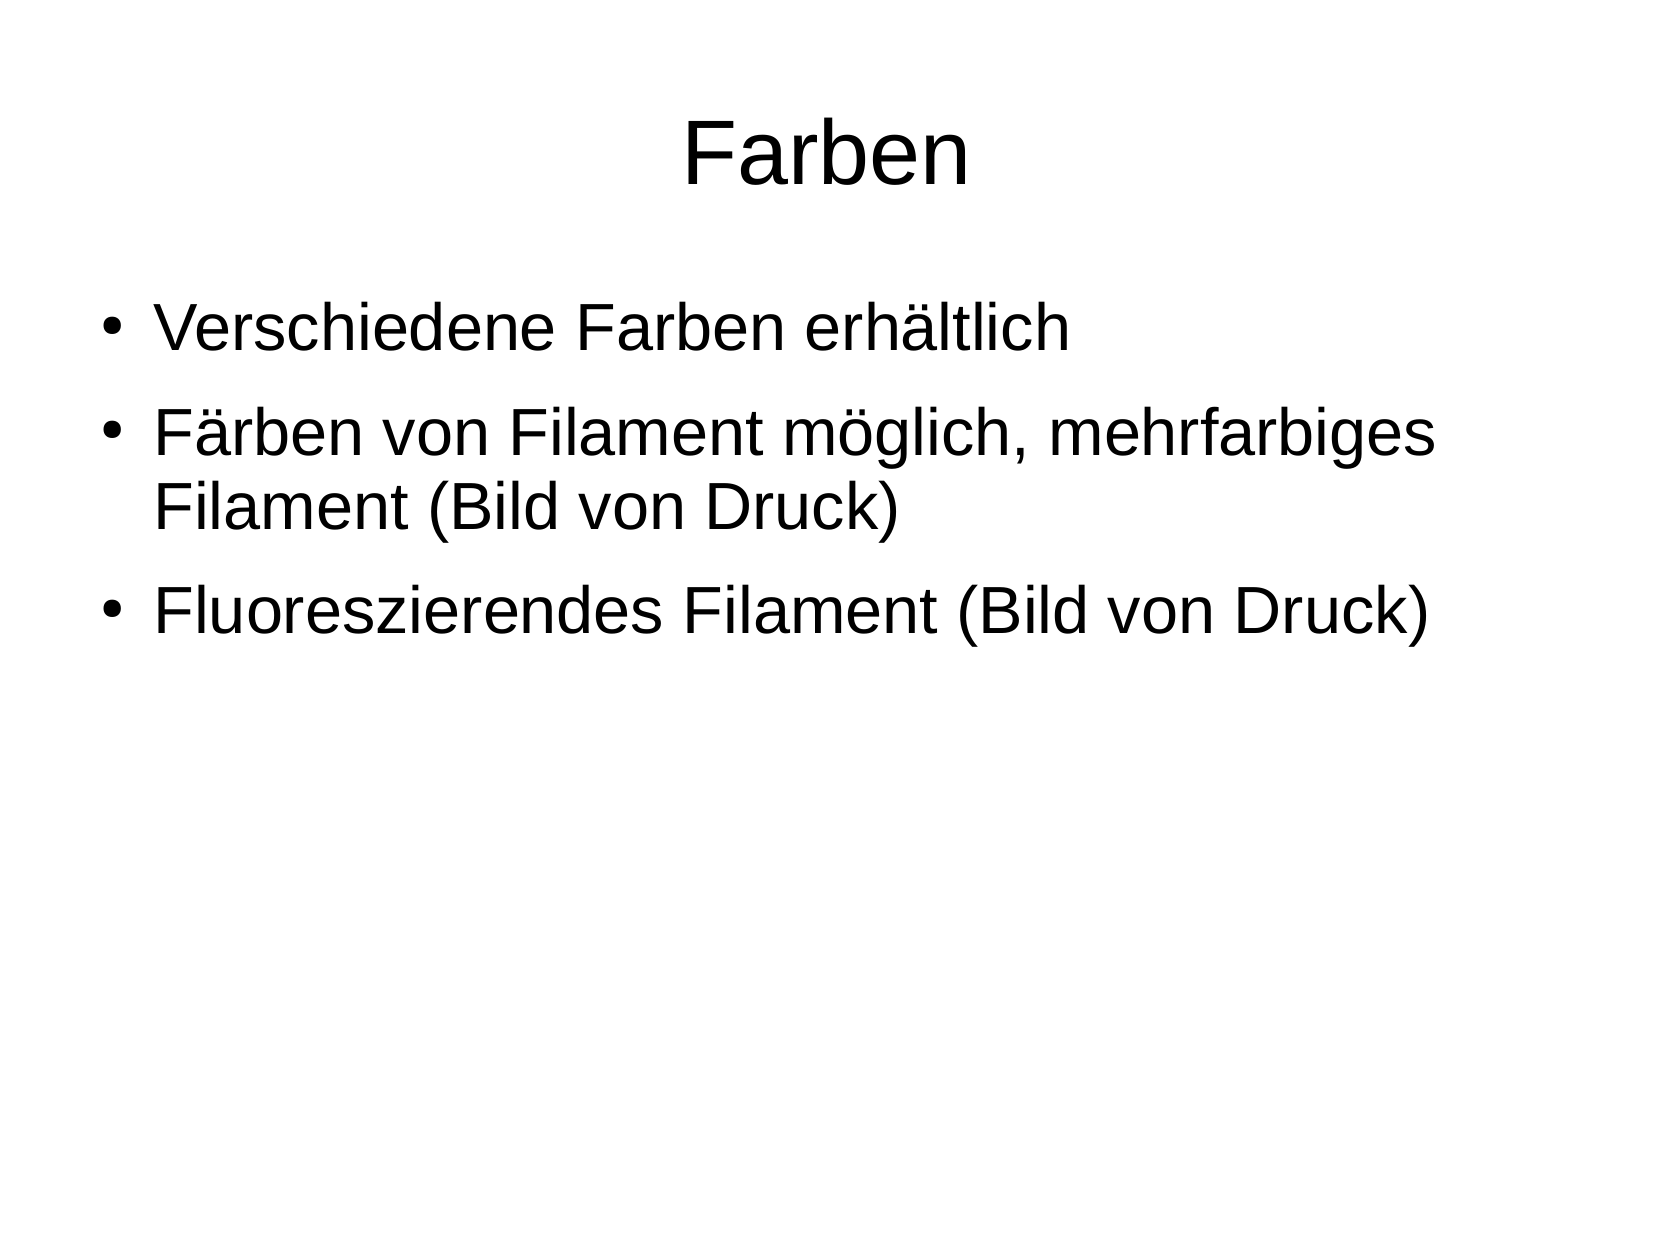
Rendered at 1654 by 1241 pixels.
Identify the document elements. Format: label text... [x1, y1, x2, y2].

title Farben [82, 49, 1571, 257]
list Verschiedene Farben erhältlich Färben von Filament möglich, mehrfarbiges Filament (Bild von Druck) Fluoreszierendes Filament (Bild von Druck) [82, 290, 1571, 1010]
